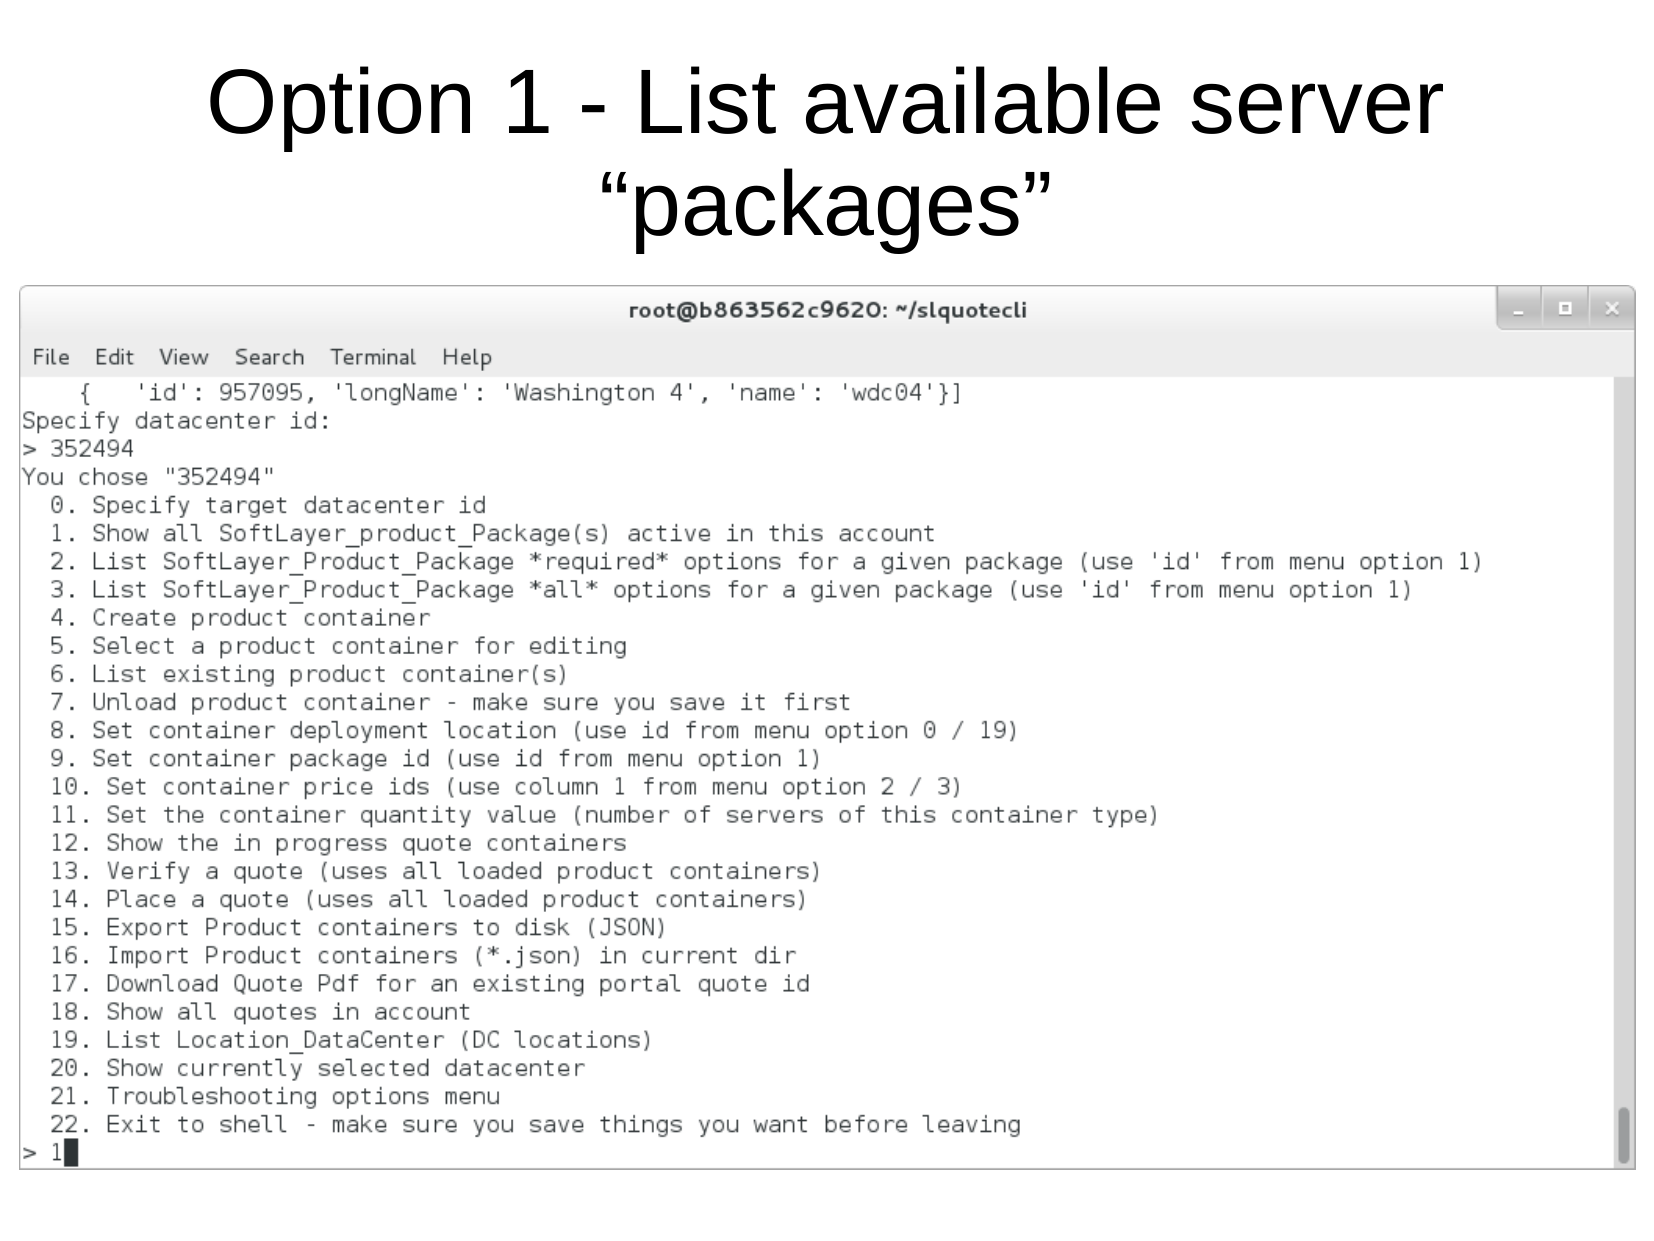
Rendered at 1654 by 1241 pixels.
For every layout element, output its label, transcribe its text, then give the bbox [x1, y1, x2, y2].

picture [19, 285, 1636, 1171]
title Option 1 - List available server “packages” [82, 49, 1571, 257]
